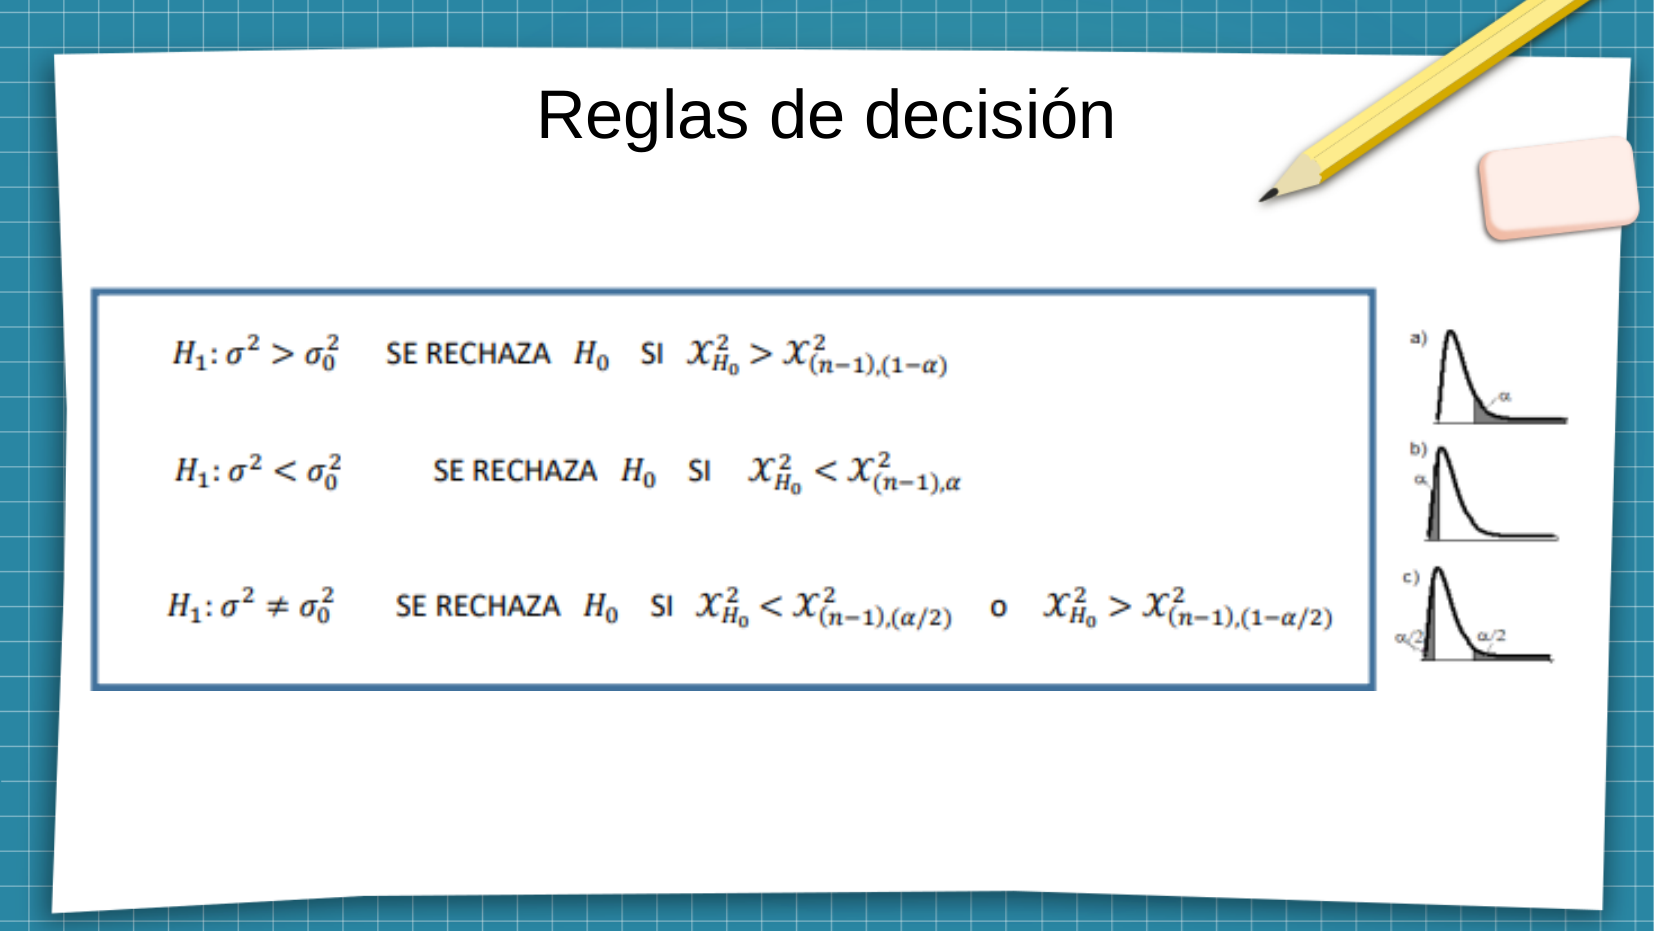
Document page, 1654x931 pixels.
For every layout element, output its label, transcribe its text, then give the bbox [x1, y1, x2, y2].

title Reglas de decisión [82, 37, 1571, 193]
picture [0, 0, 1654, 931]
